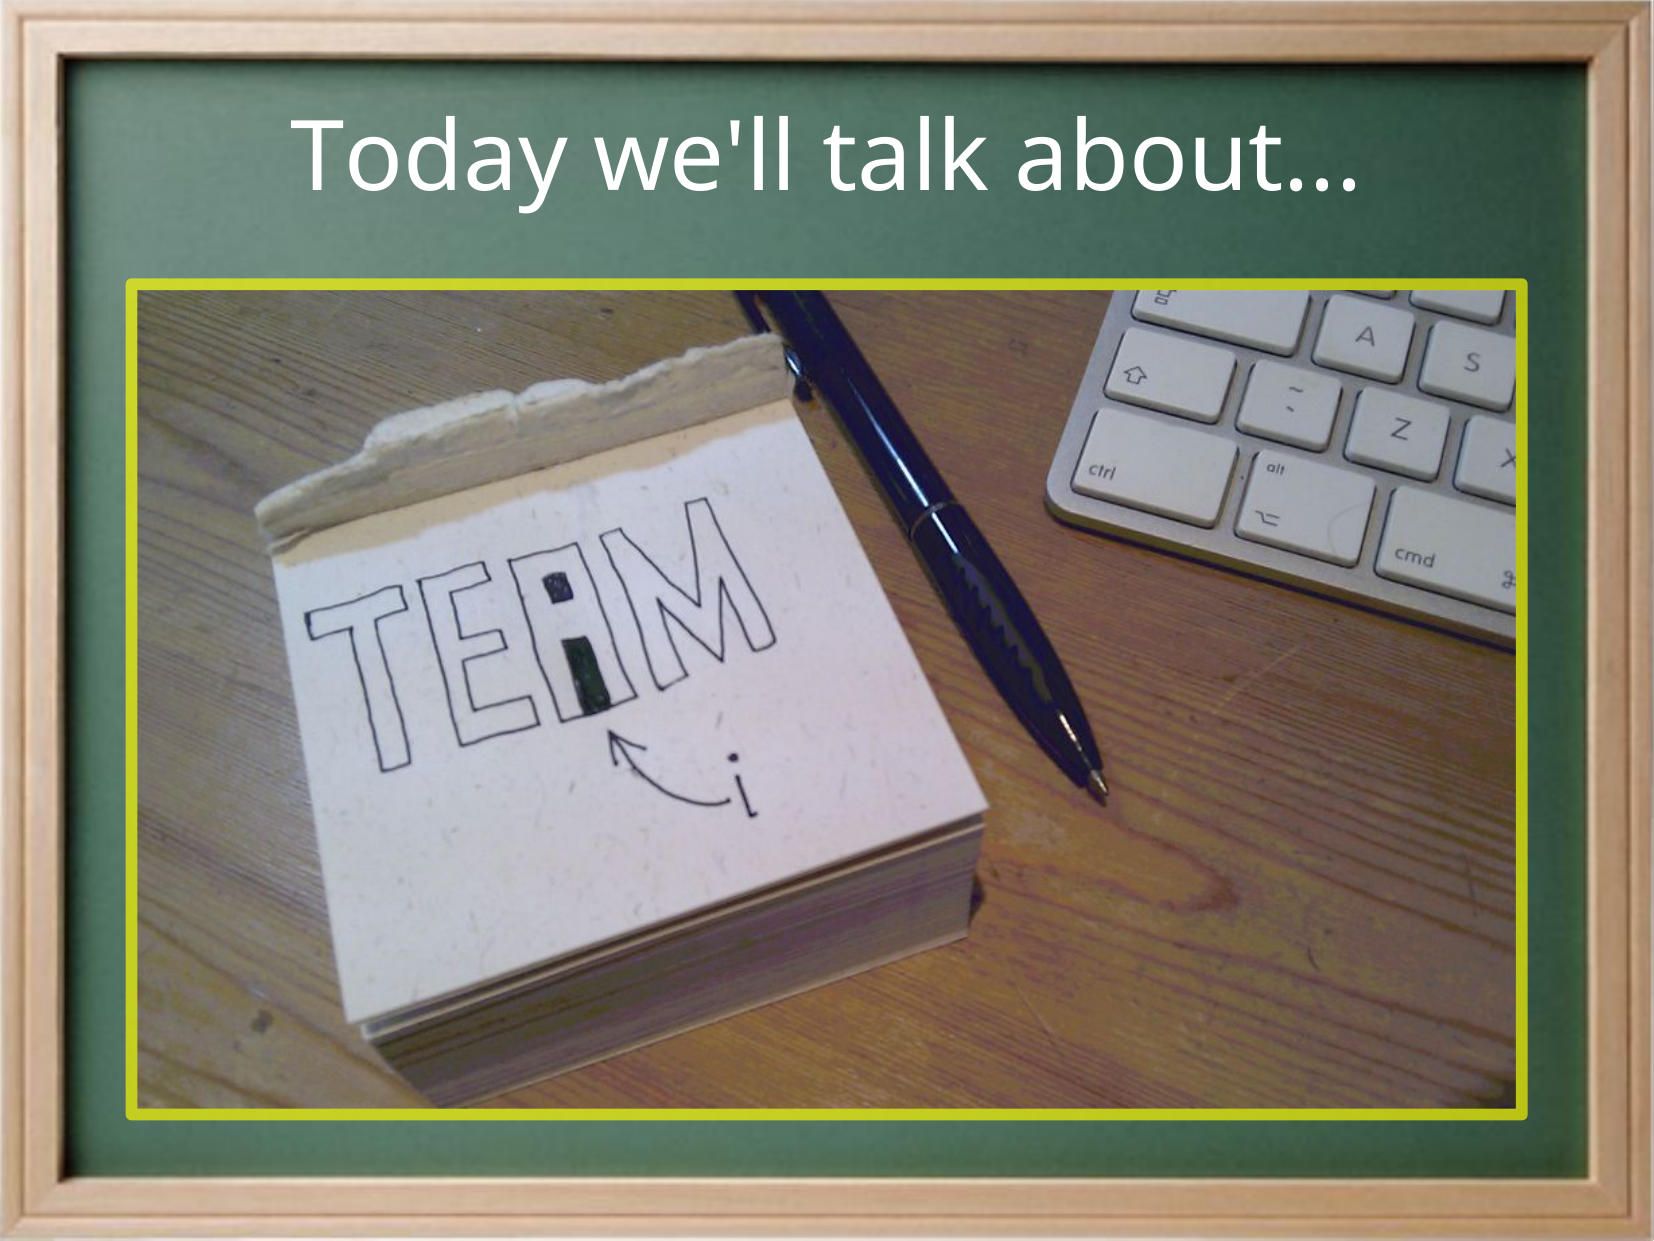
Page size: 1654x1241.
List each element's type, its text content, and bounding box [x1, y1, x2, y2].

picture [0, 0, 1654, 1241]
title Today we'll talk about... [82, 49, 1571, 257]
